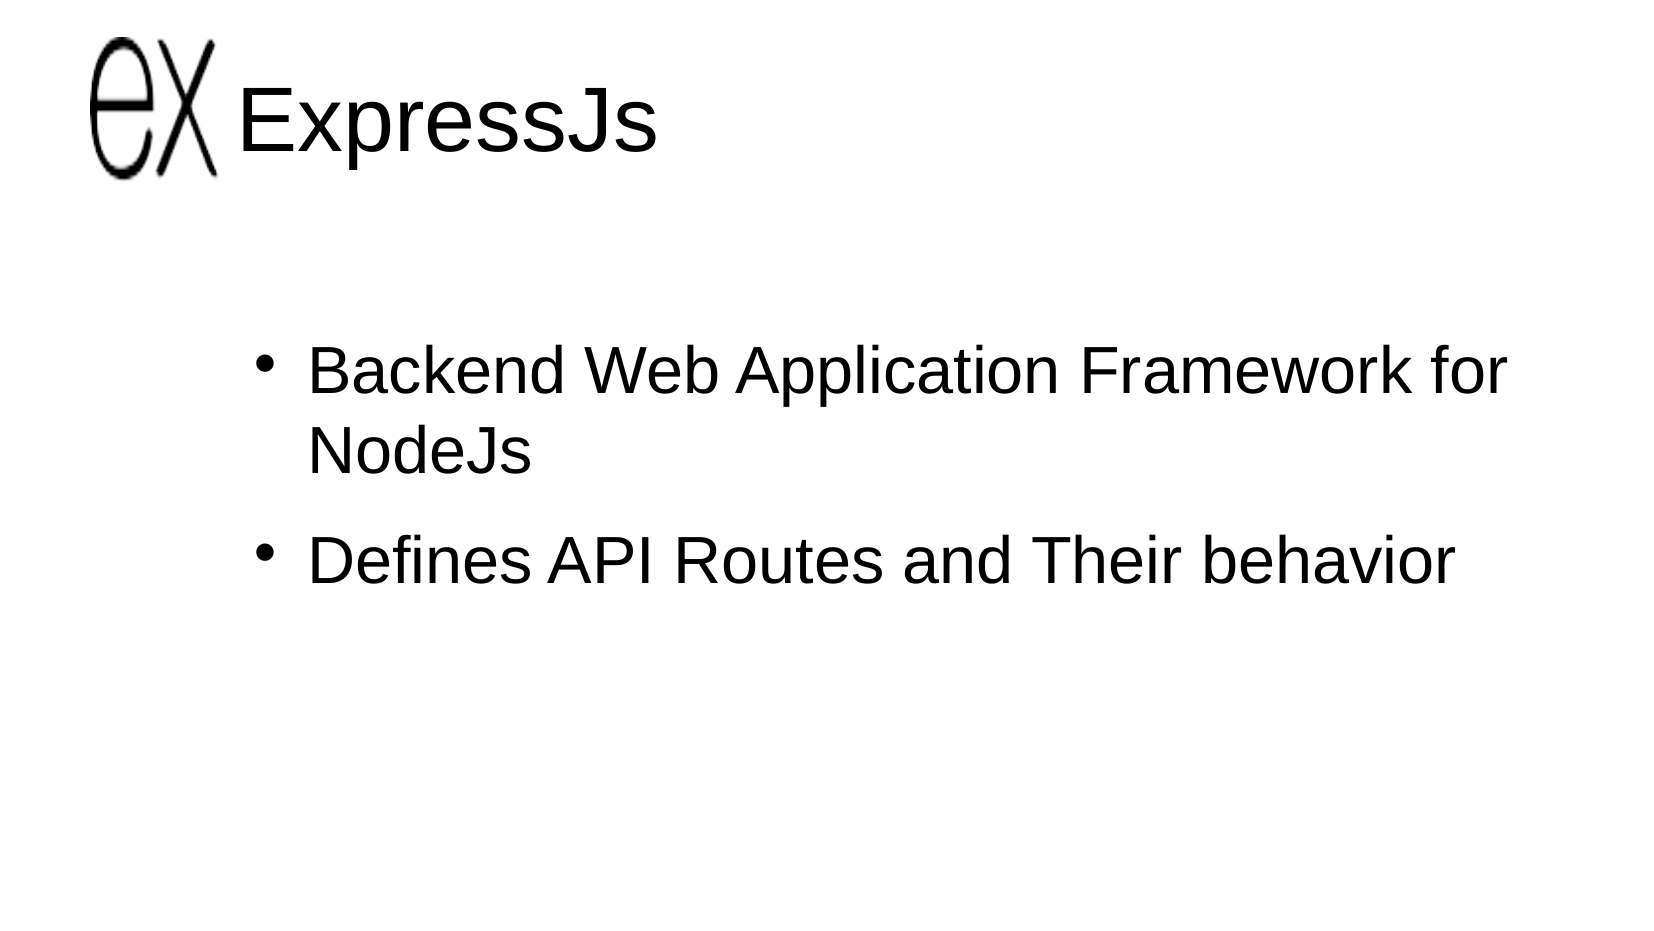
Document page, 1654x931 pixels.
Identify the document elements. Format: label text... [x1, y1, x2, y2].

text_box Backend Web Application Framework for NodeJs Defines API Routes and Their behavior [236, 217, 1571, 757]
picture [90, 37, 223, 189]
text_box ExpressJs [236, 37, 1571, 193]
